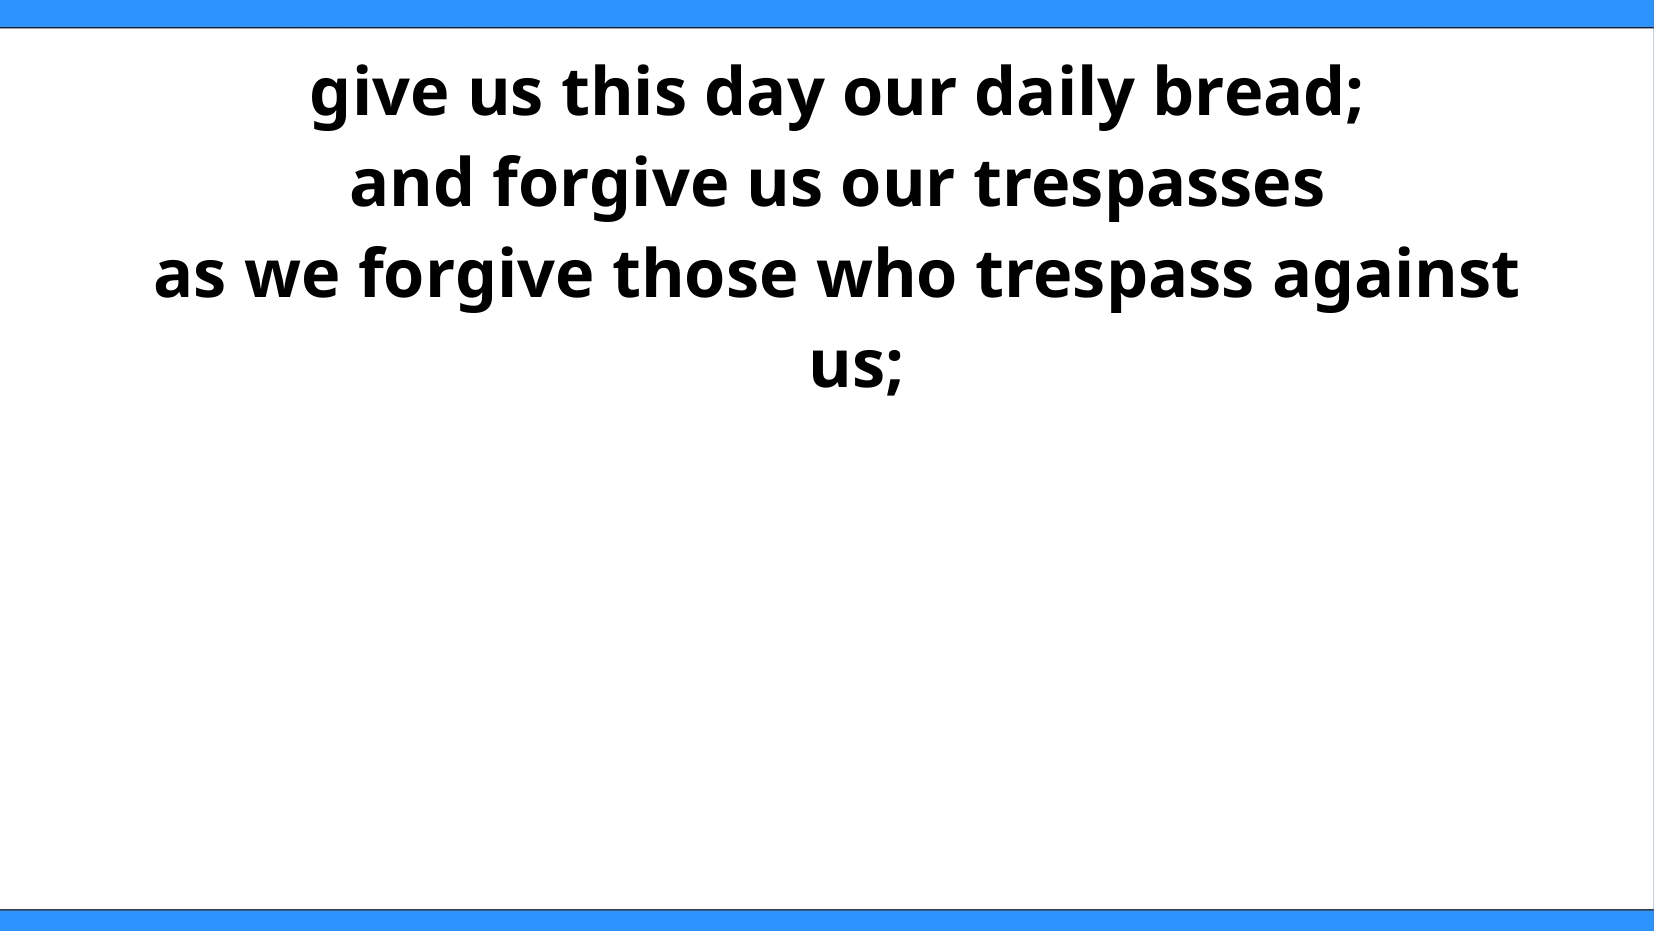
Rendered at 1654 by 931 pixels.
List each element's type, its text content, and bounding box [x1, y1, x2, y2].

picture [0, 0, 1654, 931]
text_box give us this day our daily bread; and forgive us our trespasses as we forgive those who trespass against us; [105, 37, 1571, 331]
